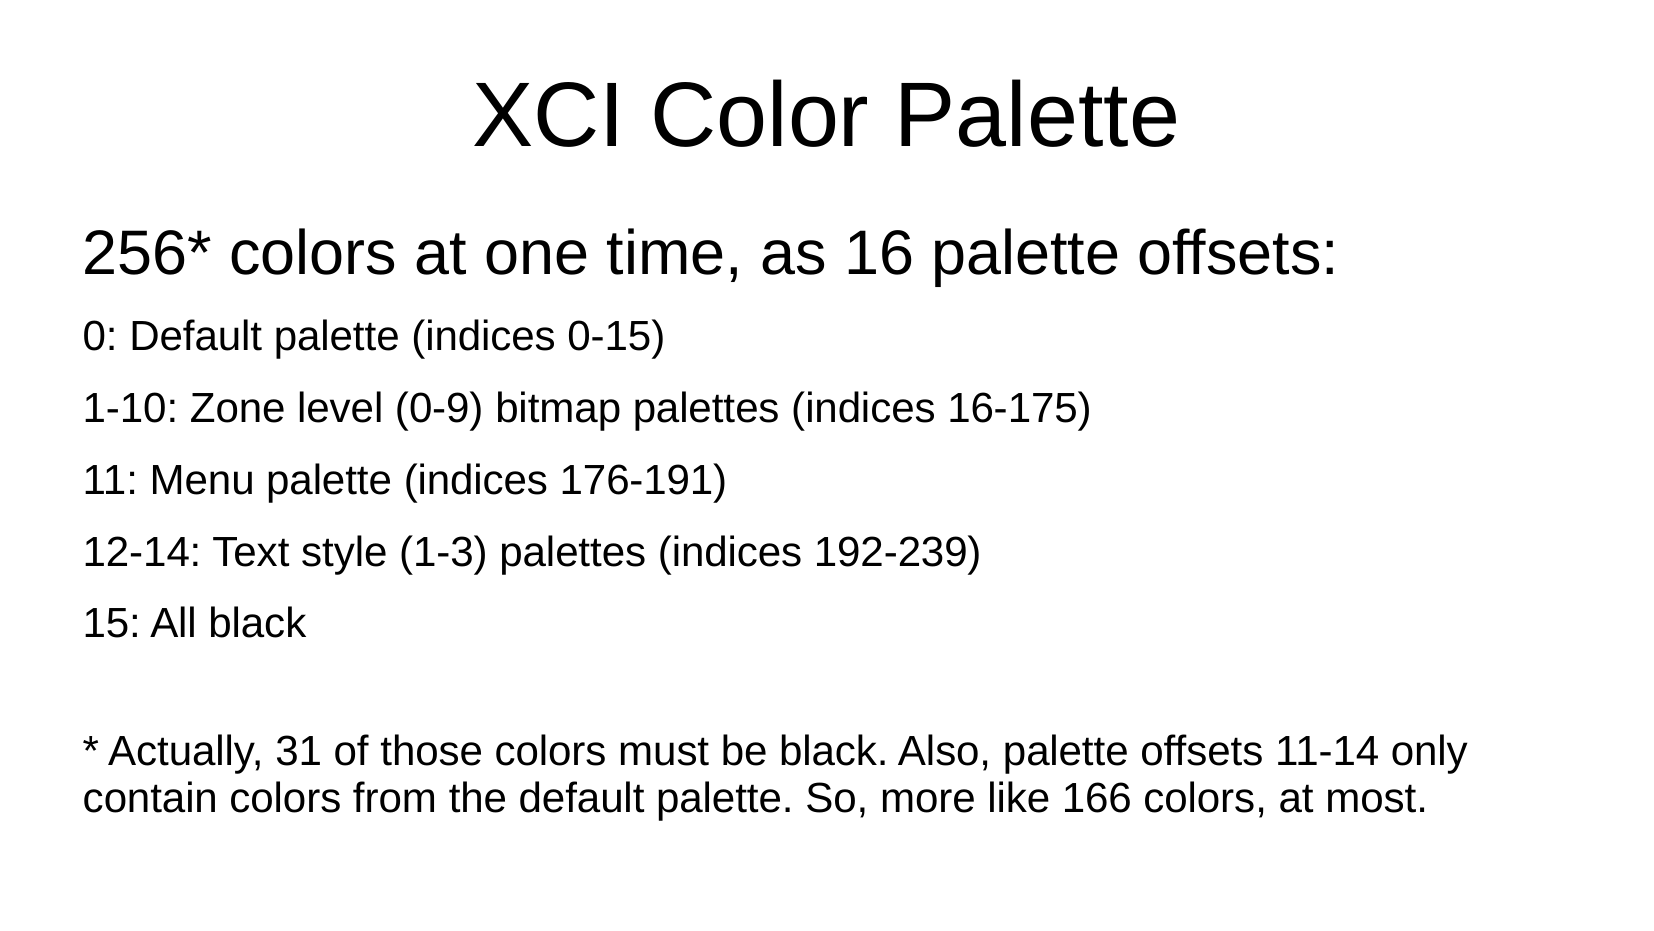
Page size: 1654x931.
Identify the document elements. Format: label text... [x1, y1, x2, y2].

list 256* colors at one time, as 16 palette offsets: 0: Default palette (indices 0-15) 1-10: Zone level (0-9) bitmap palettes (indices 16-175) 11: Menu palette (indices 176-191) 12-14: Text style (1-3) palettes (indices 192-239) 15: All black * Actually, 31 of those colors must be black. Also, palette offsets 11-14 only contain colors from the default palette. So, more like 166 colors, at most. [82, 217, 1571, 826]
title XCI Color Palette [82, 37, 1571, 193]
